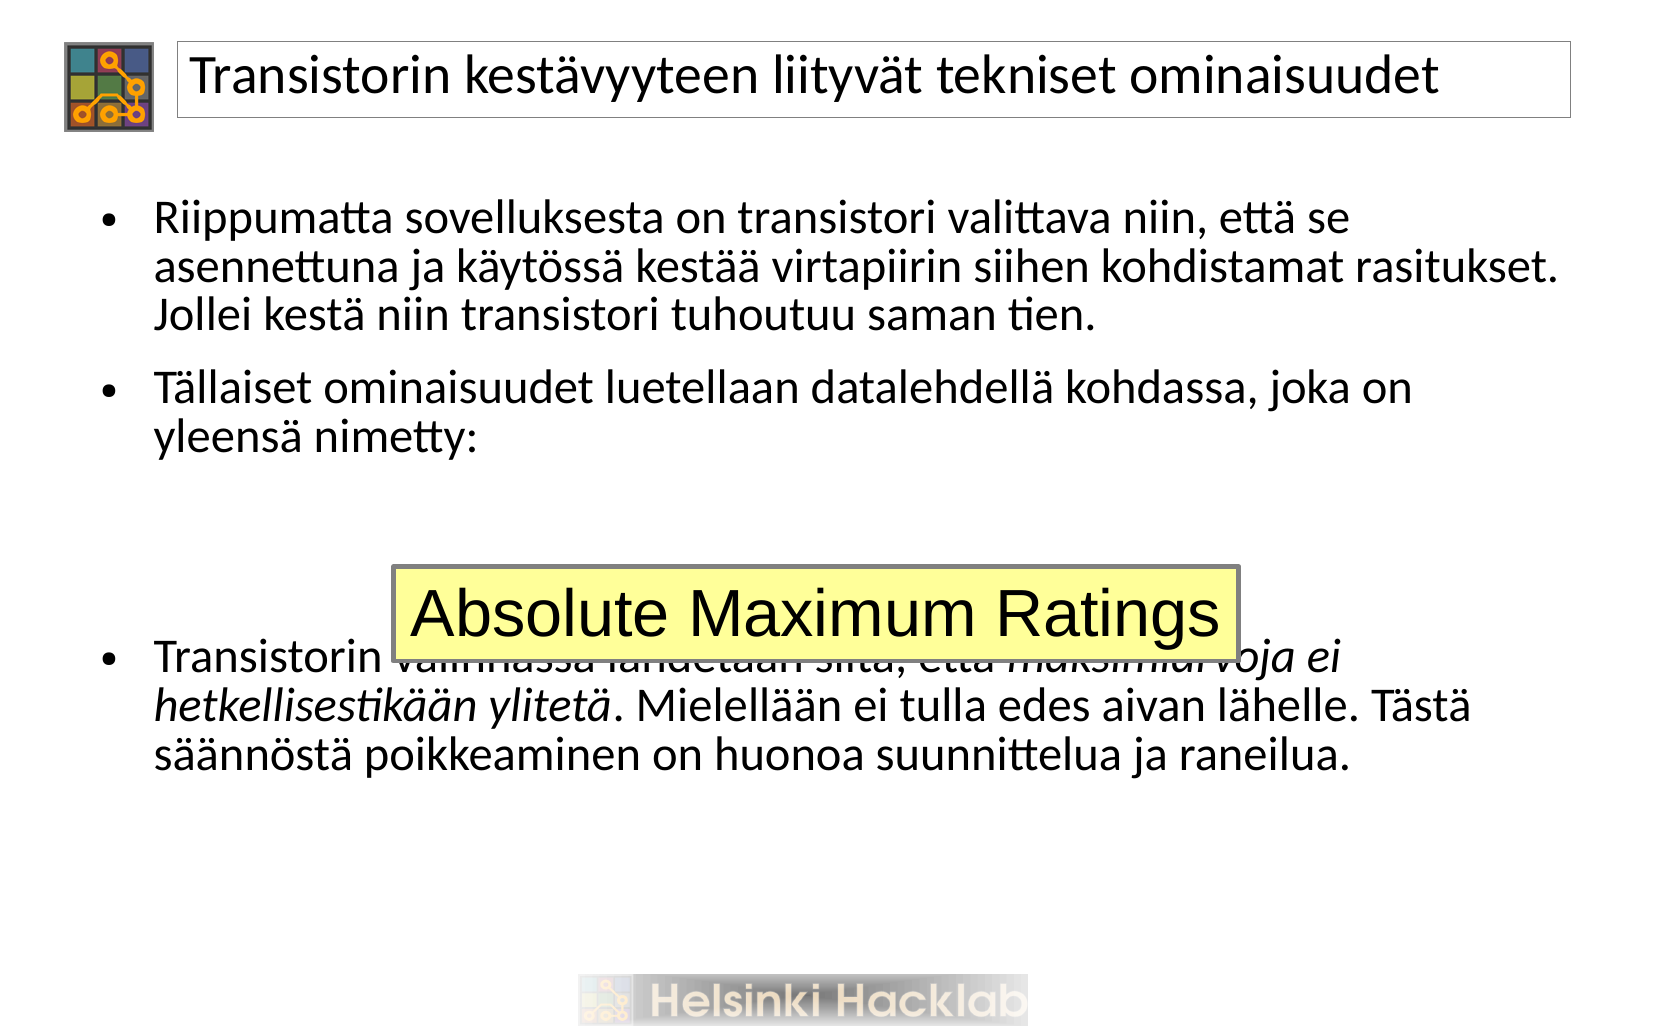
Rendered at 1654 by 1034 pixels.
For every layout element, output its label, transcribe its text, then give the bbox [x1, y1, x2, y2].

list Riippumatta sovelluksesta on transistori valittava niin, että se asennettuna ja käytössä kestää virtapiirin siihen kohdistamat rasitukset. Jollei kestä niin transistori tuhoutuu saman tien. Tällaiset ominaisuudet luetellaan datalehdellä kohdassa, joka on yleensä nimetty: Transistorin valinnassa lähdetään siitä, että maksimiarvoja ei hetkellisestikään ylitetä. Mielellään ei tulla edes aivan lähelle. Tästä säännöstä poikkeaminen on huonoa suunnittelua ja raneilua. [82, 196, 1571, 945]
title Transistorin kestävyyteen liityvät tekniset ominaisuudet [177, 41, 1571, 118]
text_box Absolute Maximum Ratings [393, 566, 1239, 662]
picture [64, 42, 154, 132]
